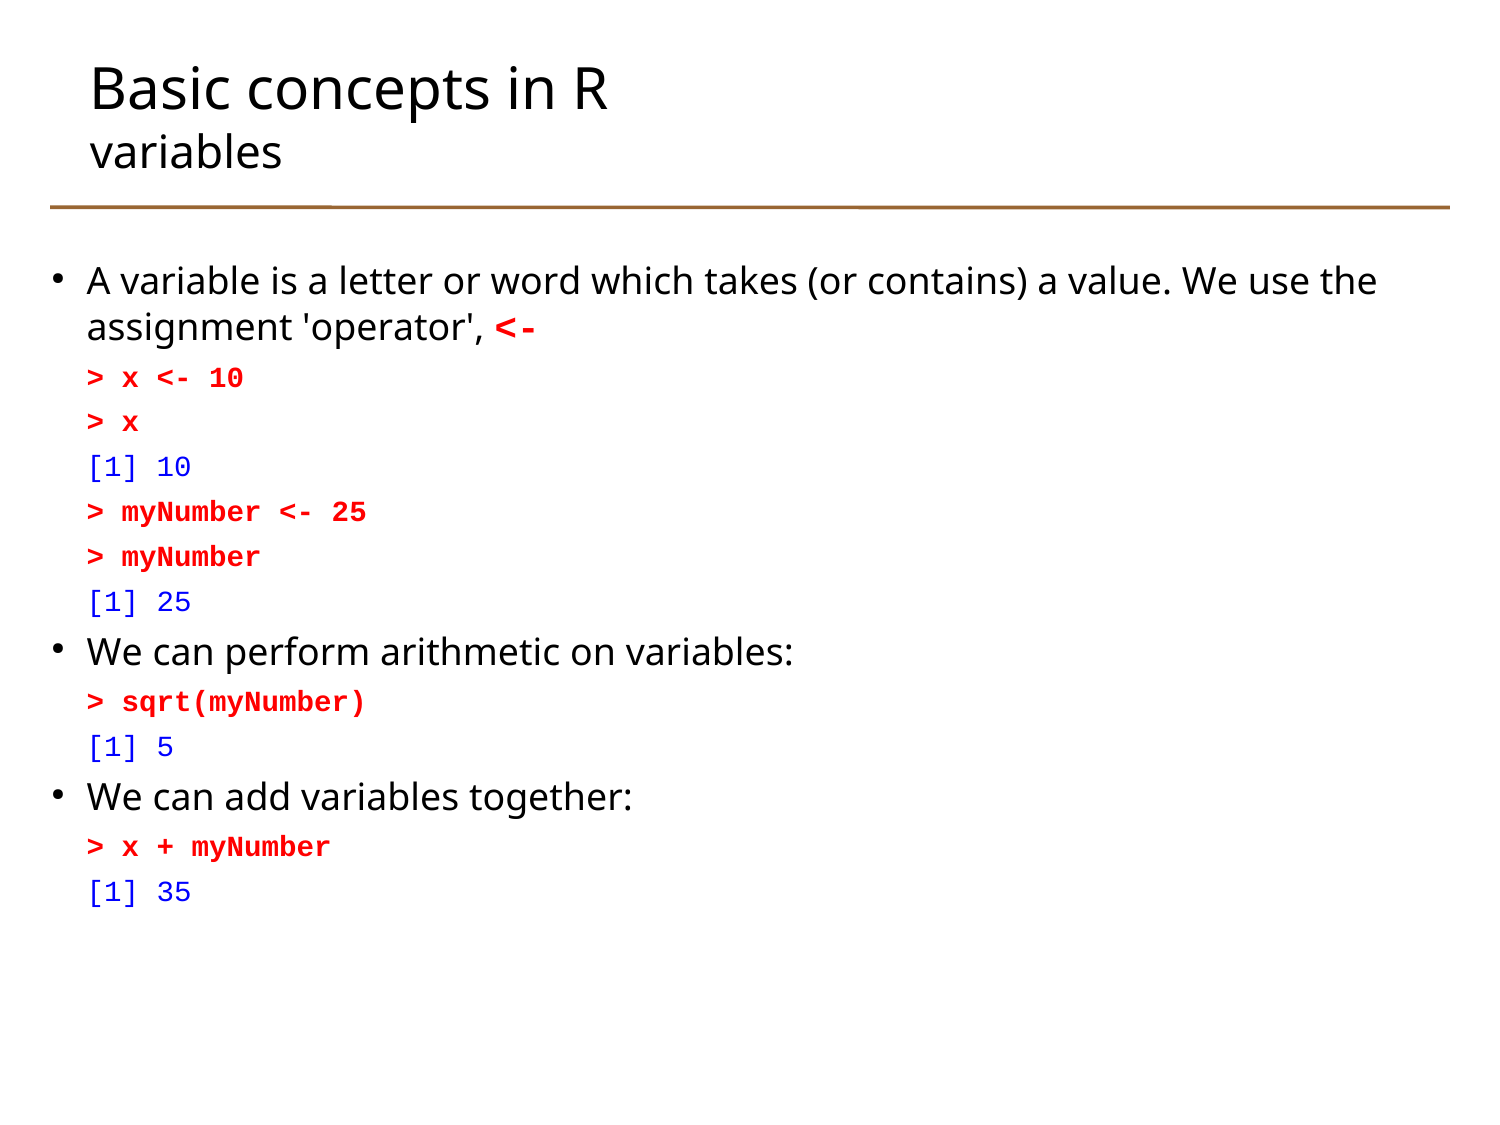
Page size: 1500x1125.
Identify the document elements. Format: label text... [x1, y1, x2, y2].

list A variable is a letter or word which takes (or contains) a value. We use the assignment 'operator', <- > x <- 10 > x [1] 10 > myNumber <- 25 > myNumber [1] 25 We can perform arithmetic on variables: > sqrt(myNumber) [1] 5 We can add variables together: > x + myNumber [1] 35 [51, 256, 1398, 999]
title Basic concepts in R variables [75, 41, 1422, 256]
